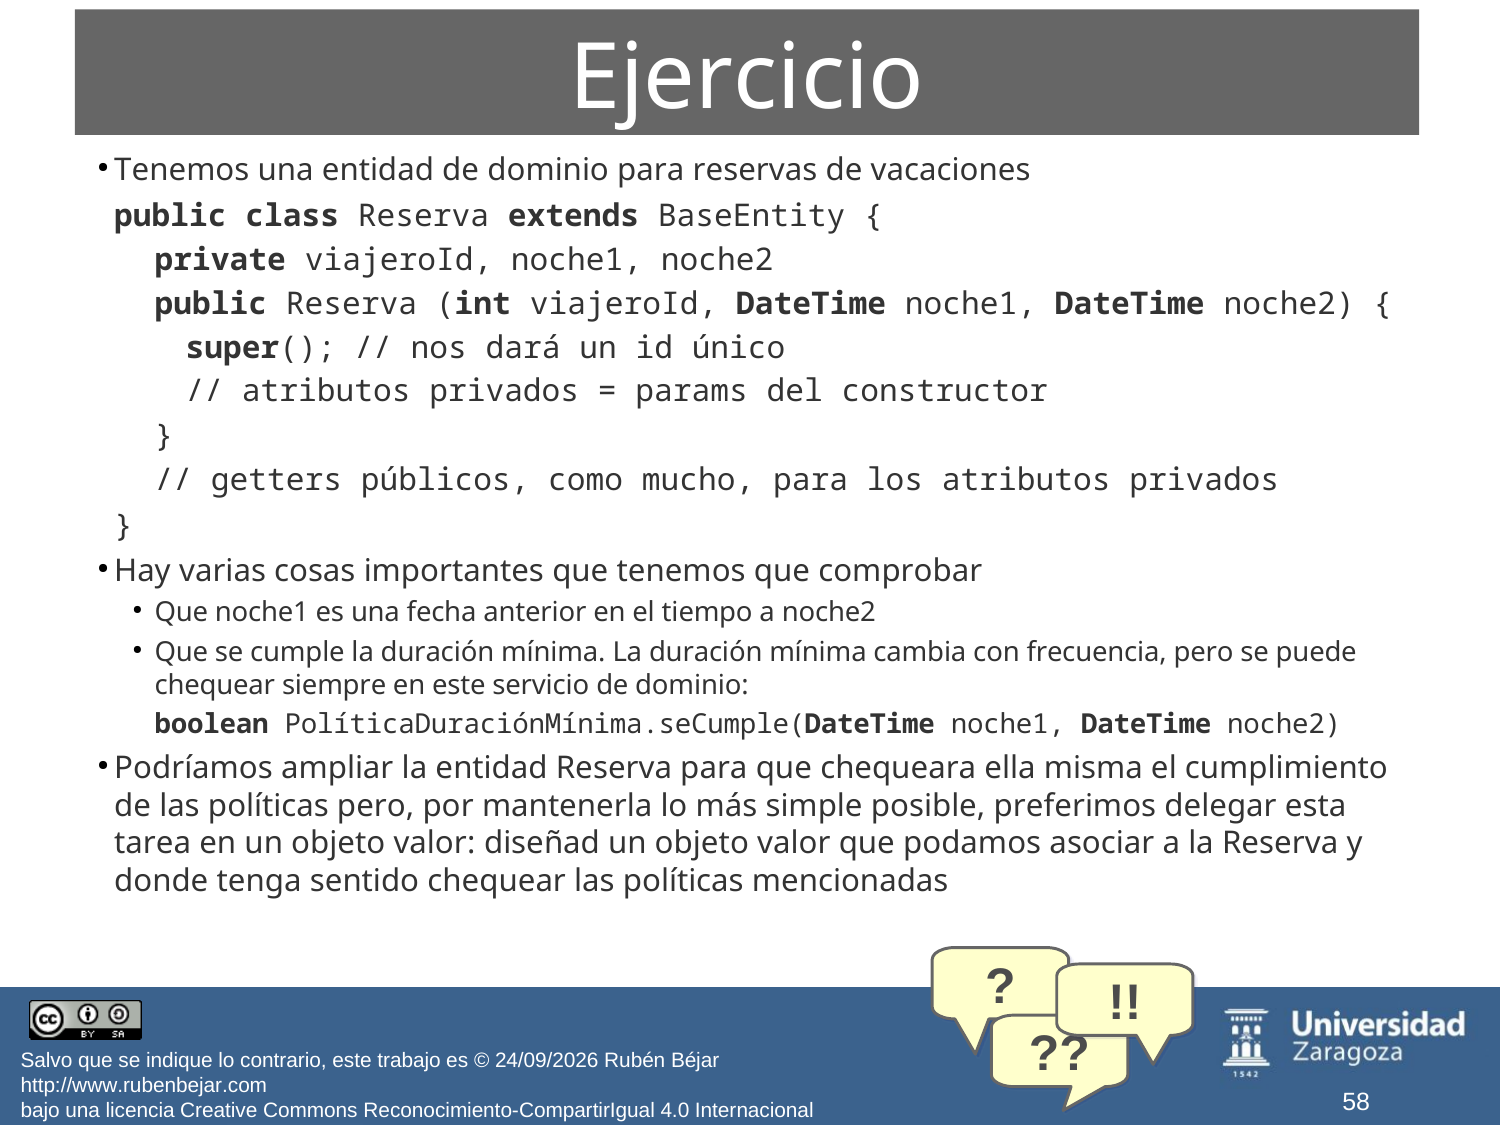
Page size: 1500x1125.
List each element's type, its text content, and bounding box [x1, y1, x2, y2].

text_box ? [932, 947, 1069, 1055]
text_box ?? [991, 1015, 1128, 1111]
picture [0, 987, 1500, 1125]
list Tenemos una entidad de dominio para reservas de vacaciones public class Reserva extends BaseEntity { private viajeroId, noche1, noche2 public Reserva (int viajeroId, DateTime noche1, DateTime noche2) { super(); // nos dará un id único // atributos privados = params del constructor } // getters públicos, como mucho, para los atributos privados } Hay varias cosas importantes que tenemos que comprobar Que noche1 es una fecha anterior en el tiempo a noche2 Que se cumple la duración mínima. La duración mínima cambia con frecuencia, pero se puede chequear siempre en este servicio de dominio: boolean PolíticaDuraciónMínima.seCumple(DateTime noche1, DateTime noche2) Podríamos ampliar la entidad Reserva para que chequeara ella misma el cumplimiento de las políticas pero, por mantenerla lo más simple posible, preferimos delegar esta tarea en un objeto valor: diseñad un objeto valor que podamos asociar a la Reserva y donde tenga sentido chequear las políticas mencionadas [82, 141, 1418, 957]
title Ejercicio [74, 9, 1420, 135]
text_box !! [1056, 963, 1193, 1065]
